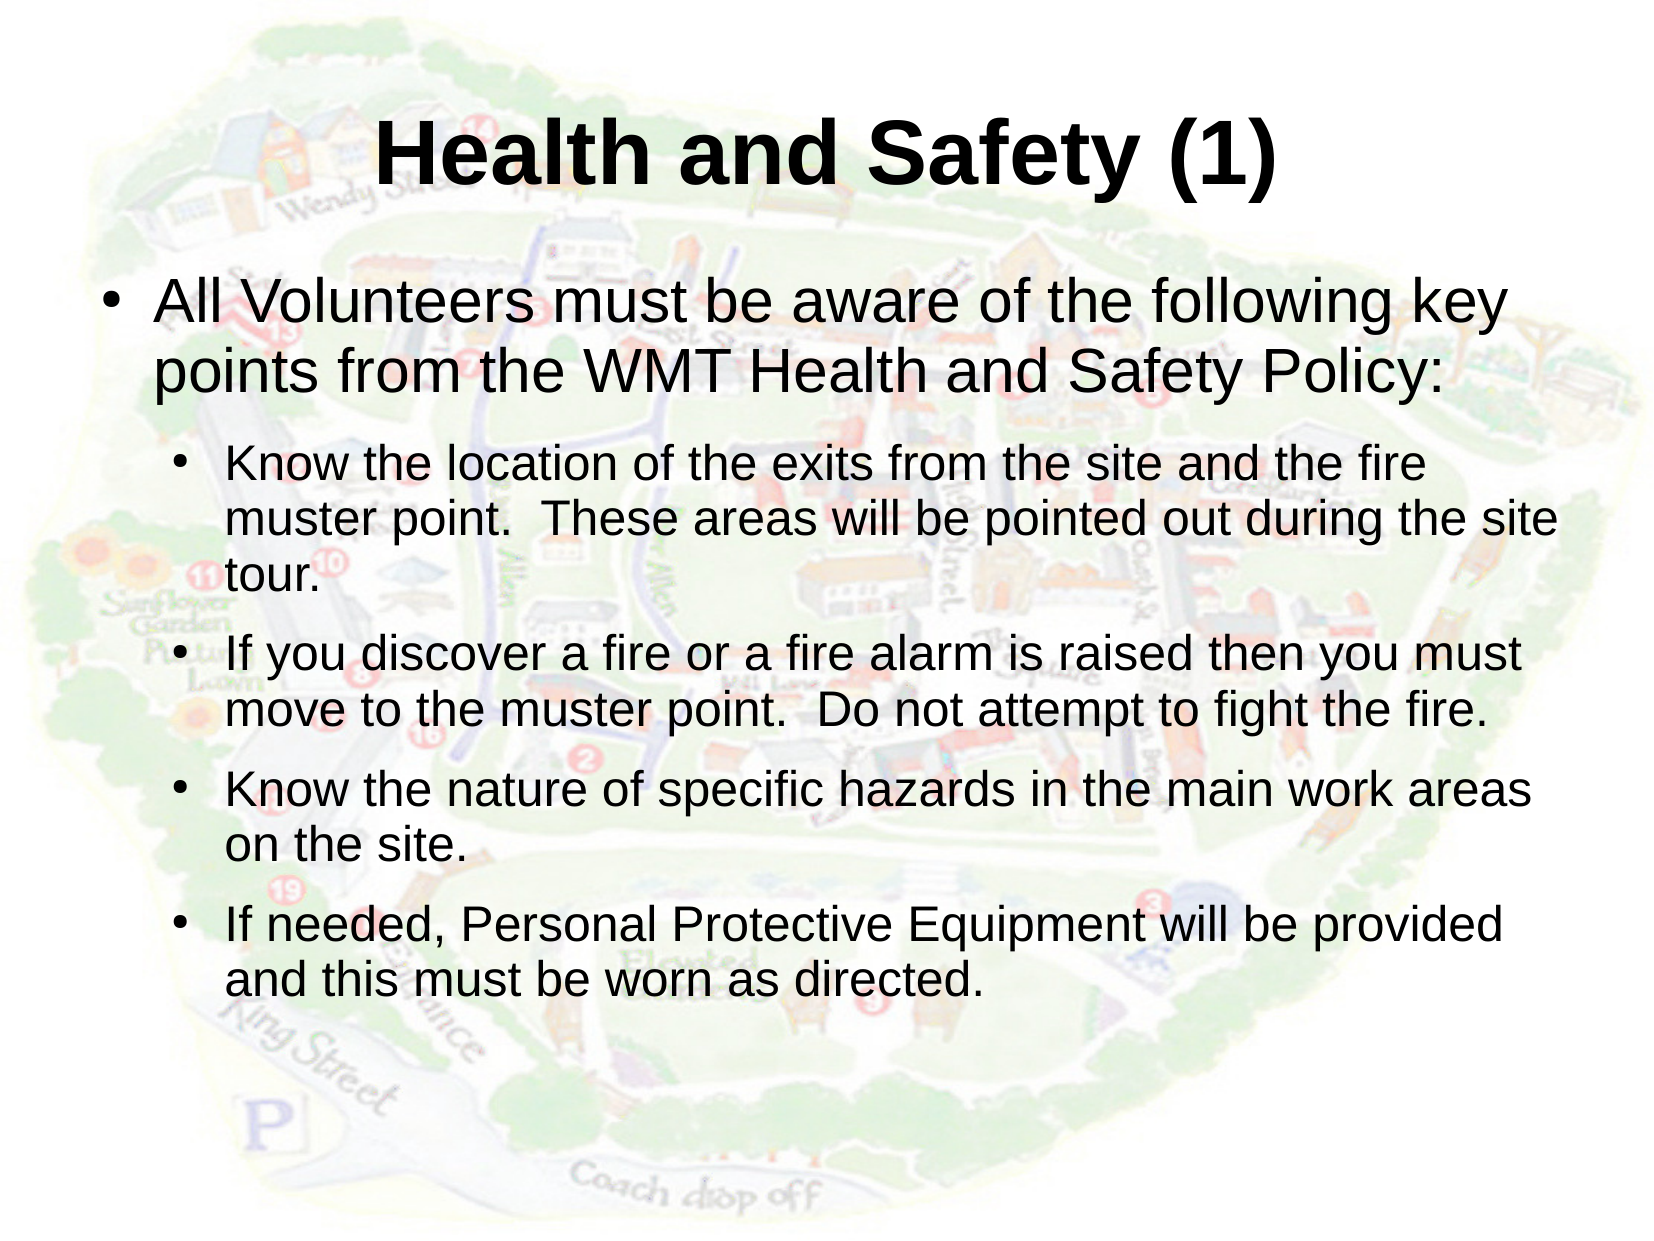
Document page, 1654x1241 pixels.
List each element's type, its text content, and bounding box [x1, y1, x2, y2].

title Health and Safety (1) [82, 49, 1571, 257]
picture [0, 0, 1654, 1241]
list All Volunteers must be aware of the following key points from the WMT Health and Safety Policy: Know the location of the exits from the site and the fire muster point. These areas will be pointed out during the site tour. If you discover a fire or a fire alarm is raised then you must move to the muster point. Do not attempt to fight the fire. Know the nature of specific hazards in the main work areas on the site. If needed, Personal Protective Equipment will be provided and this must be worn as directed. [82, 265, 1571, 1063]
